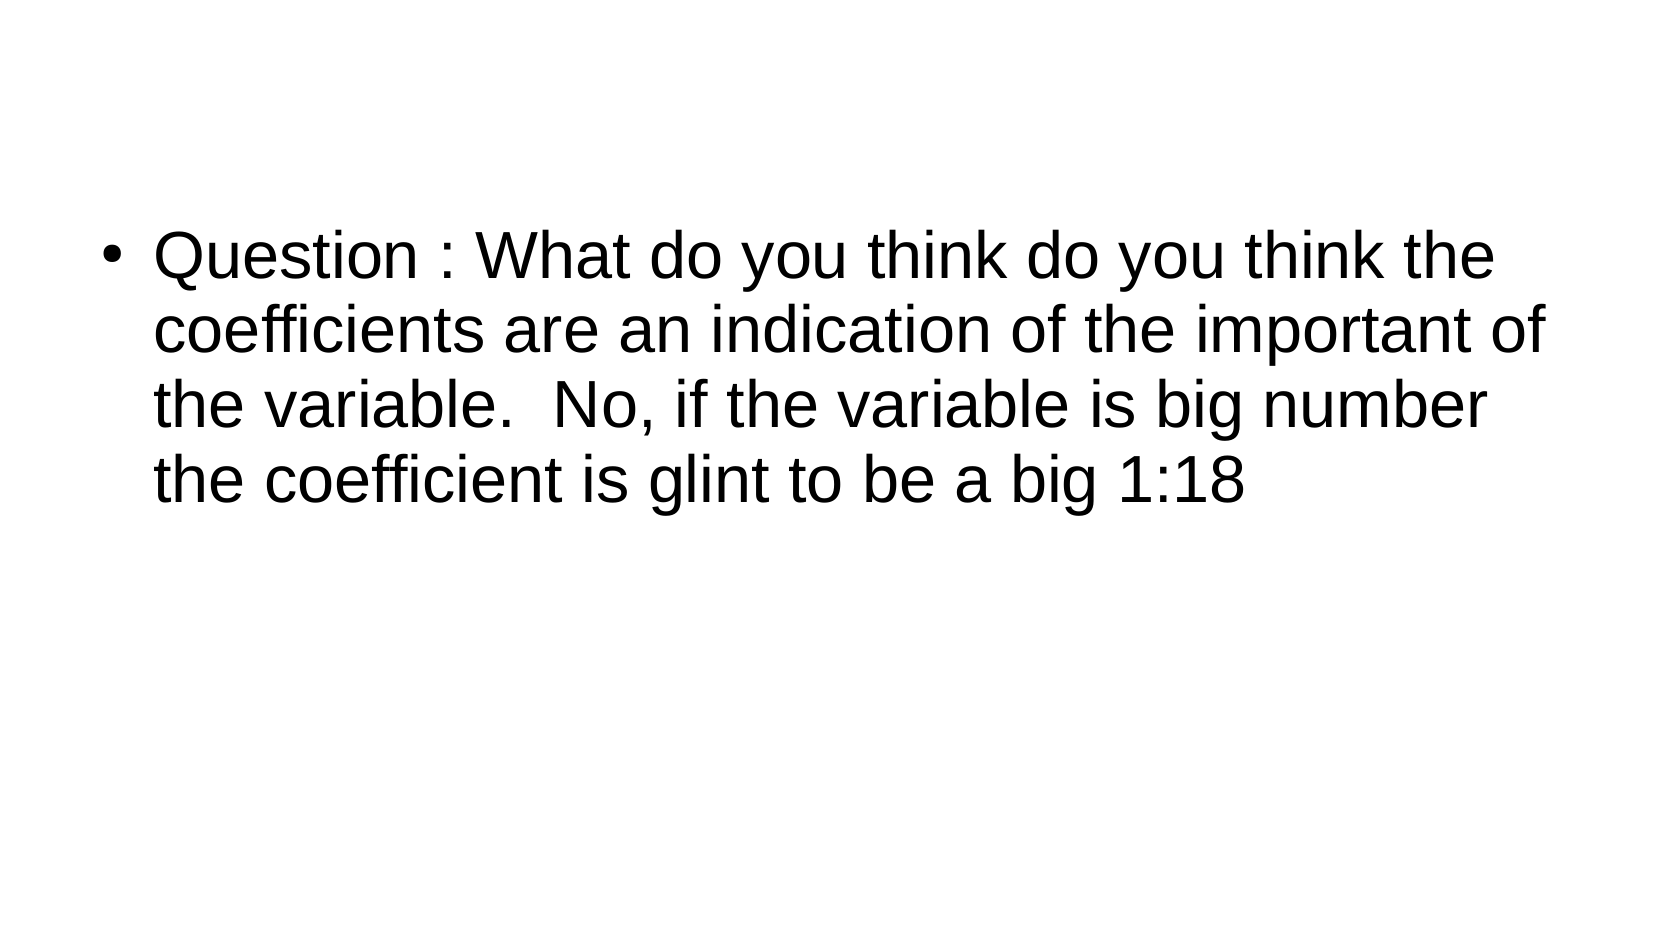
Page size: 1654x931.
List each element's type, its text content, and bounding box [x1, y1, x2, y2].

list Question : What do you think do you think the coefficients are an indication of the important of the variable. No, if the variable is big number the coefficient is glint to be a big 1:18 [82, 217, 1571, 758]
